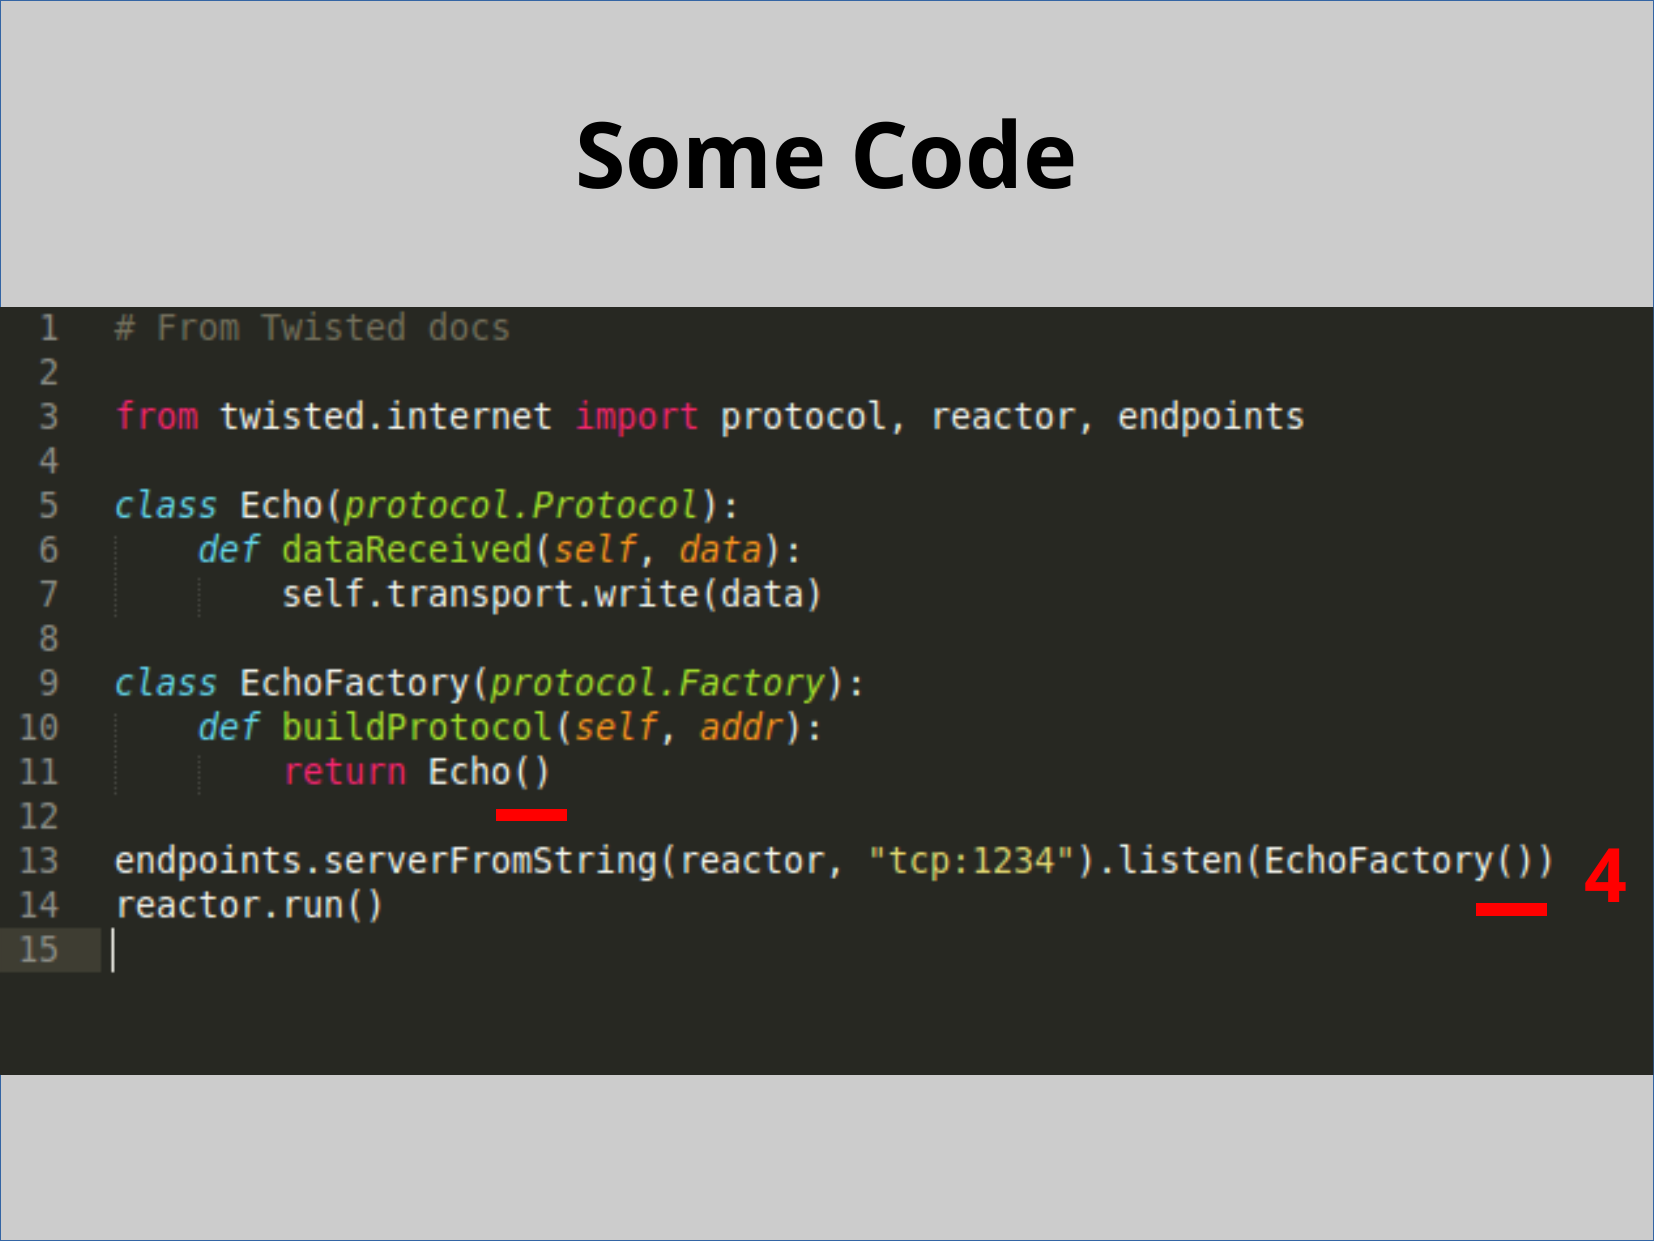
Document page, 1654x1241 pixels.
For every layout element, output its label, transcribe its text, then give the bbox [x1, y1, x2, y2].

text_box 4 [1569, 814, 1642, 915]
title Some Code [82, 49, 1571, 257]
text_box [0, 0, 1654, 307]
picture [0, 307, 1654, 1075]
text_box [0, 1075, 1654, 1241]
